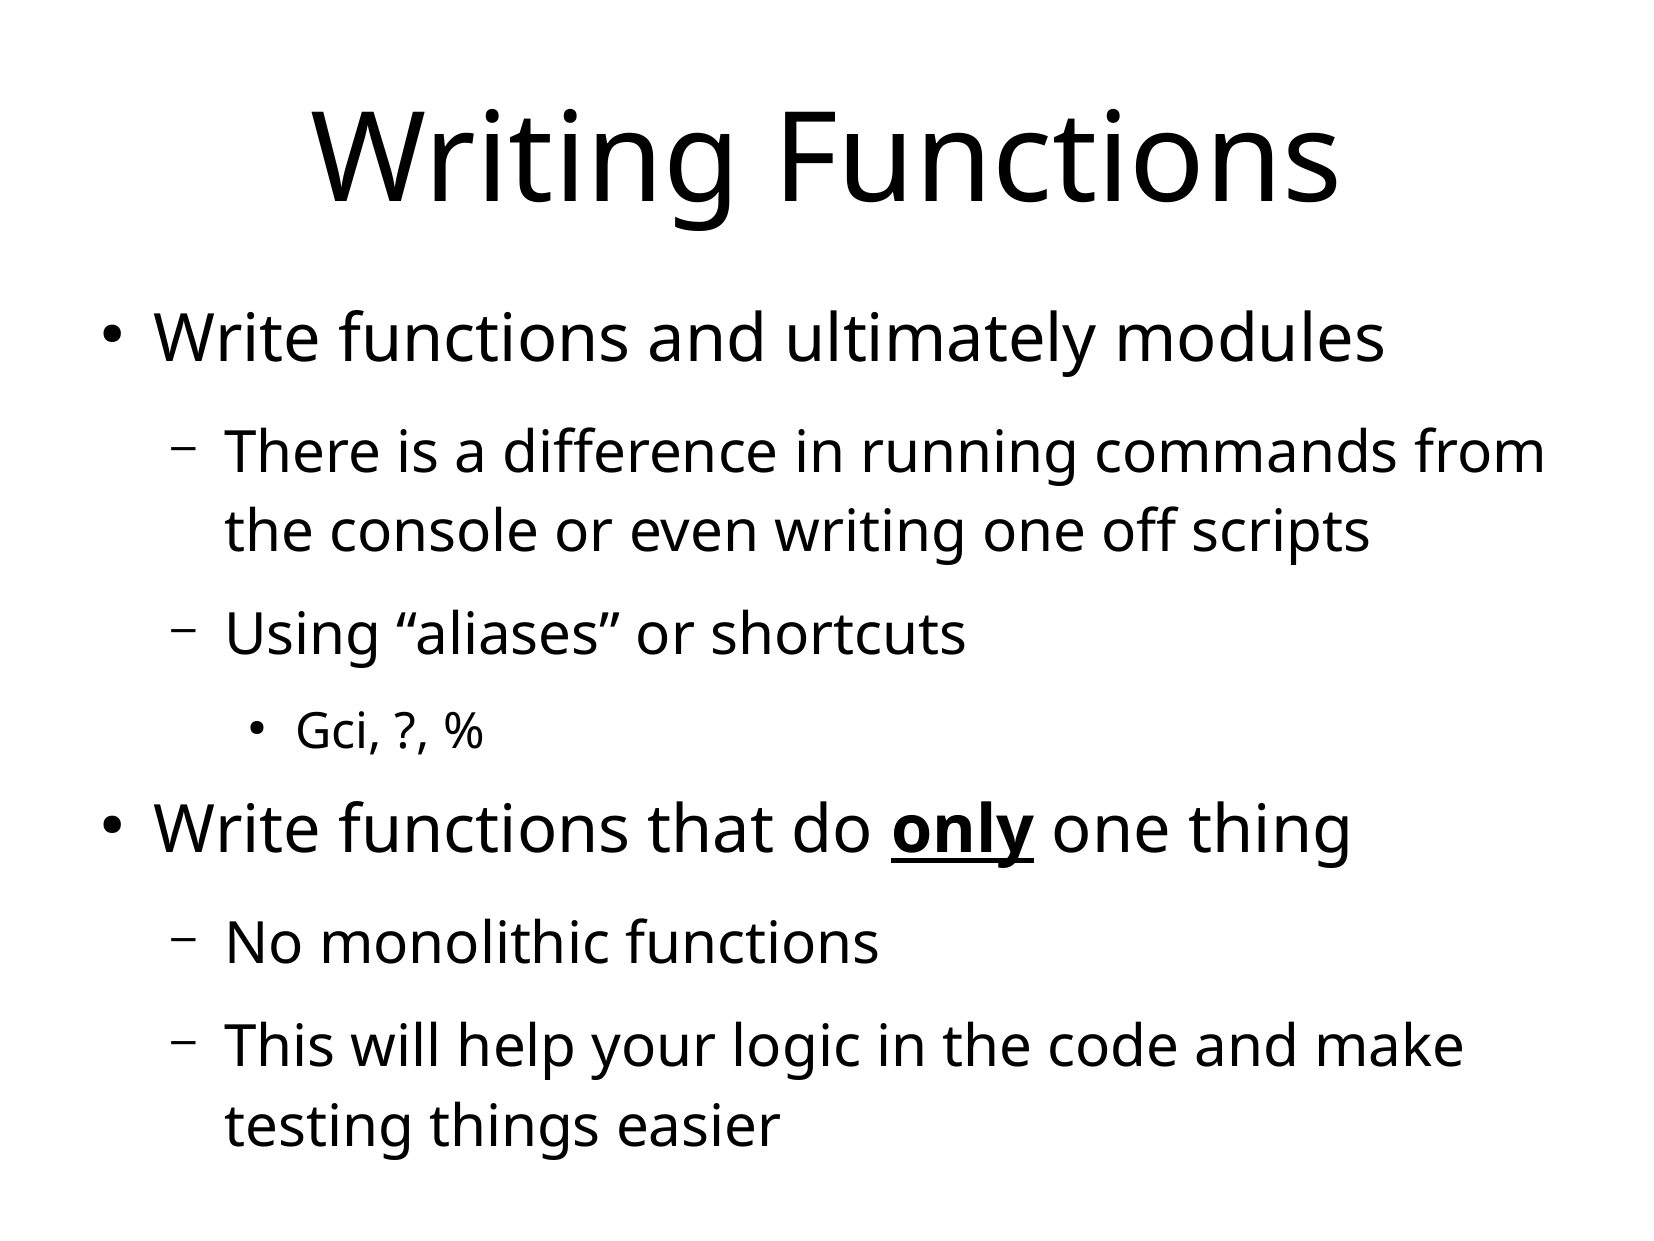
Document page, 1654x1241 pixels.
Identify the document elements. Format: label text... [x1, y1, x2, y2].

list Write functions and ultimately modules There is a difference in running commands from the console or even writing one off scripts Using “aliases” or shortcuts Gci, ?, % Write functions that do only one thing No monolithic functions This will help your logic in the code and make testing things easier [82, 290, 1571, 1131]
title Writing Functions [82, 49, 1571, 257]
